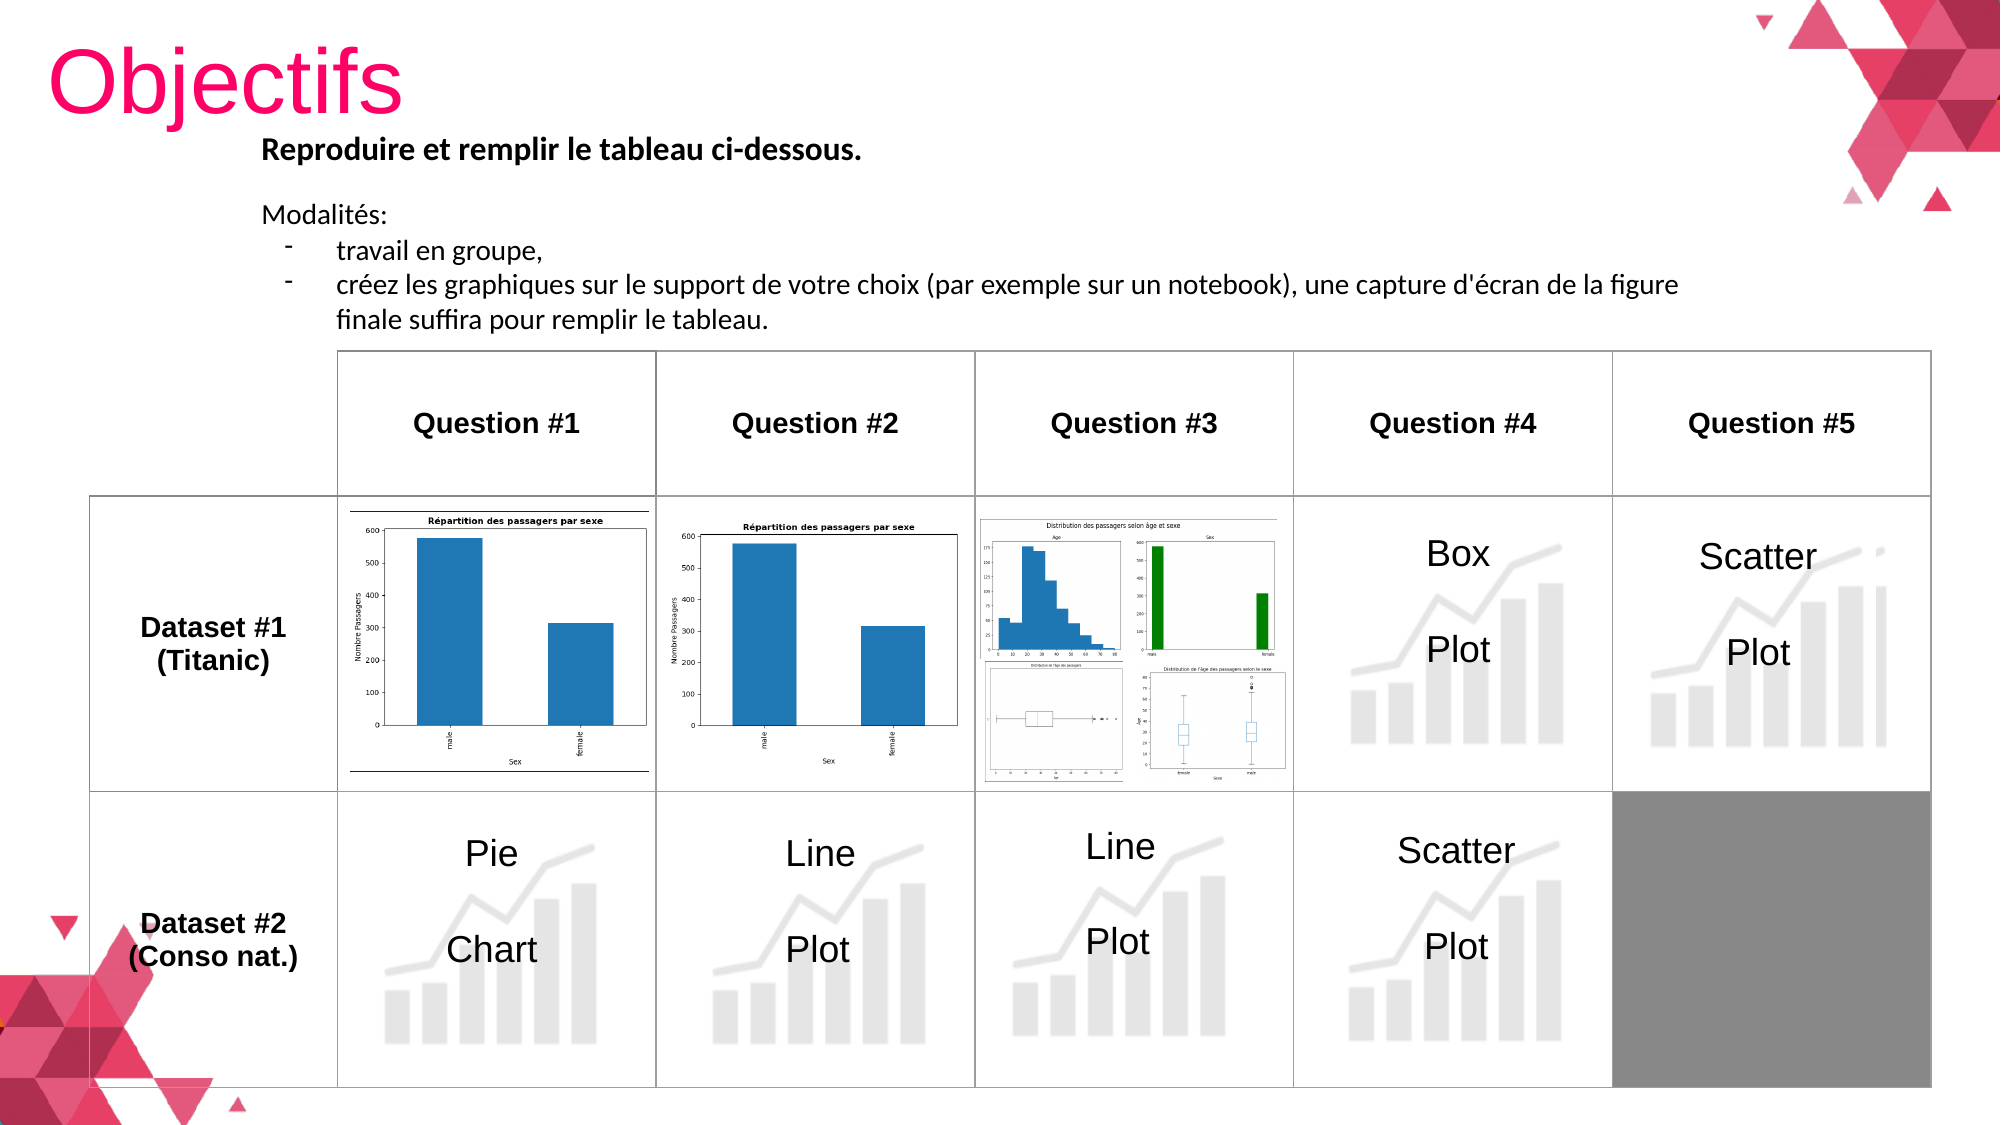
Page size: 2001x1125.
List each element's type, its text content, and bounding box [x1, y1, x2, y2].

picture [985, 661, 1123, 782]
picture [703, 824, 938, 1058]
table_cell [338, 792, 655, 1087]
table_header [90, 352, 337, 495]
picture [1701, 0, 2000, 218]
picture [1339, 821, 1574, 1055]
table_cell [1294, 497, 1612, 791]
table_cell [1294, 792, 1612, 1087]
table_cell [1613, 497, 1930, 791]
table_cell [657, 792, 974, 1087]
table_cell Dataset #2 (Conso nat.) [90, 792, 337, 1087]
table_cell [657, 497, 974, 791]
picture [375, 824, 609, 1058]
picture [669, 519, 959, 768]
table_header Question #5 [1613, 352, 1930, 495]
picture [1003, 817, 1238, 1051]
picture [980, 519, 1277, 659]
table_cell Dataset #1 (Titanic) [90, 497, 337, 791]
table_cell [976, 792, 1293, 1087]
text_box Modalités: travail en groupe, créez les graphiques sur le support de votre choix (par exemple sur un notebook), une capture d'écran de la figure finale suffira pour remplir le tableau. [246, 180, 1747, 351]
picture [1641, 527, 1876, 761]
picture [0, 907, 299, 1125]
table_cell [976, 497, 1293, 791]
picture [1135, 665, 1286, 782]
picture [1341, 524, 1578, 761]
table_header Question #4 [1294, 352, 1612, 495]
title Objectifs [32, 18, 1576, 150]
table_cell your figure here [338, 497, 655, 791]
picture [350, 511, 649, 772]
table_header Question #2 [657, 352, 974, 495]
table_header Question #1 [338, 352, 655, 495]
text_box Reproduire et remplir le tableau ci-dessous. [246, 112, 1309, 183]
table_cell [1613, 792, 1930, 1087]
table_header Question #3 [976, 352, 1293, 495]
